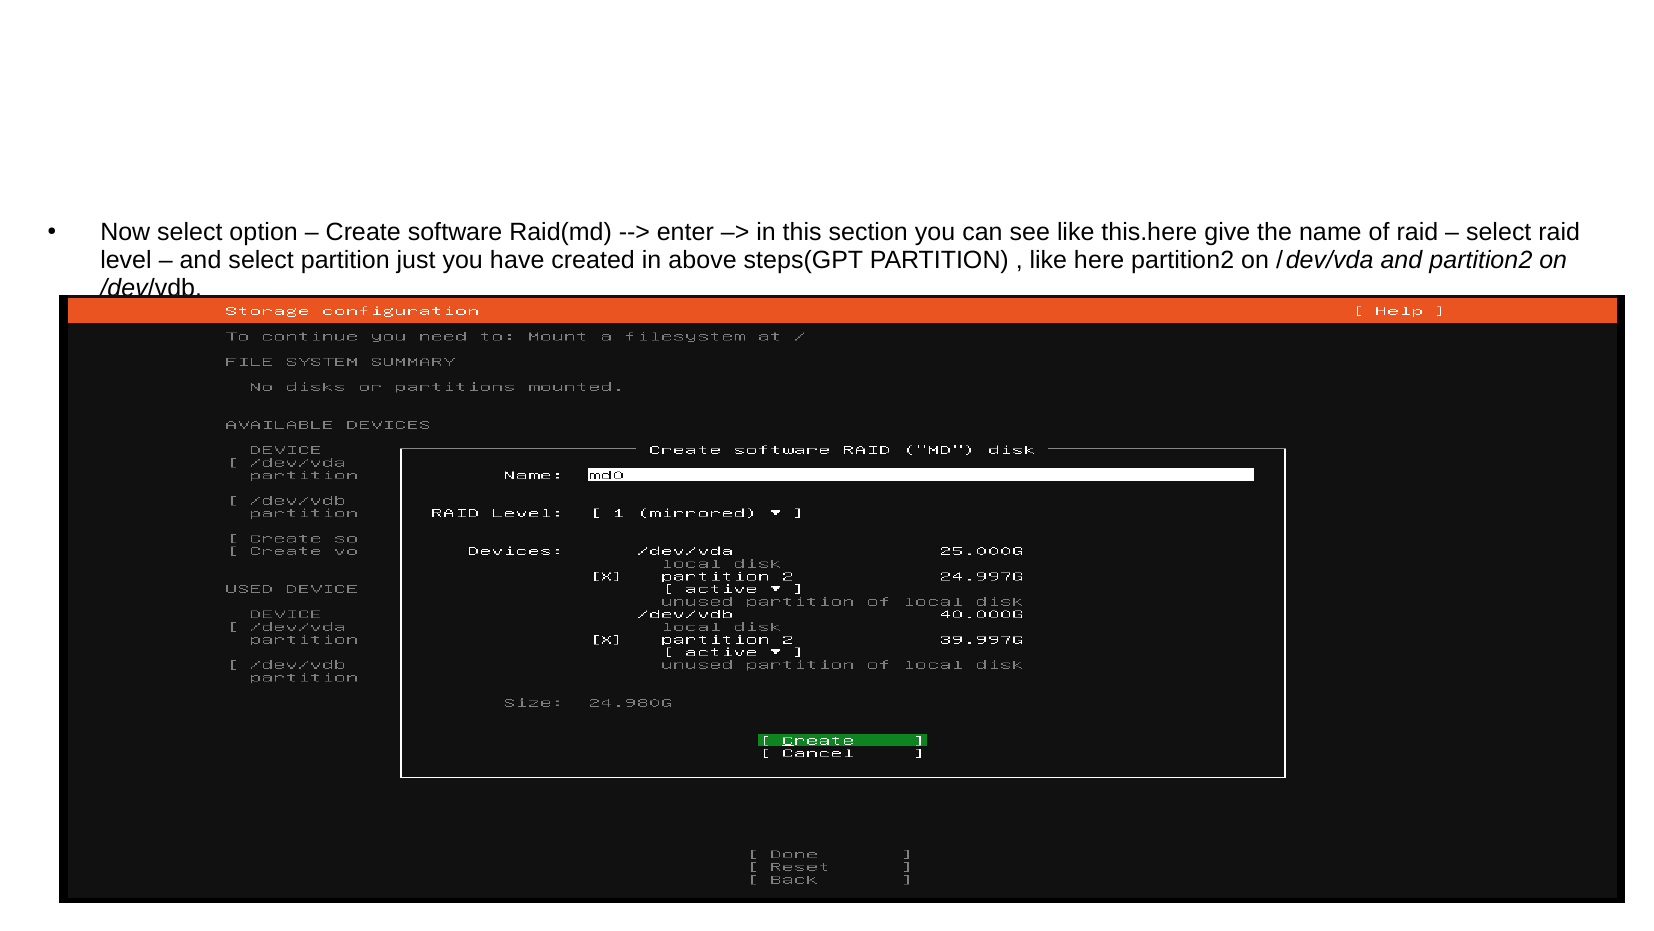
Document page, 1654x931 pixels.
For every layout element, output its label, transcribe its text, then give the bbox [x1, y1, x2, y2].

picture [59, 295, 1625, 903]
list Now select option – Create software Raid(md) --> enter –> in this section you can see like this.here give the name of raid – select raid level – and select partition just you have created in above steps(GPT PARTITION) , like here partition2 on /dev/vda and partition2 on /dev/vdb. [29, 217, 1625, 916]
